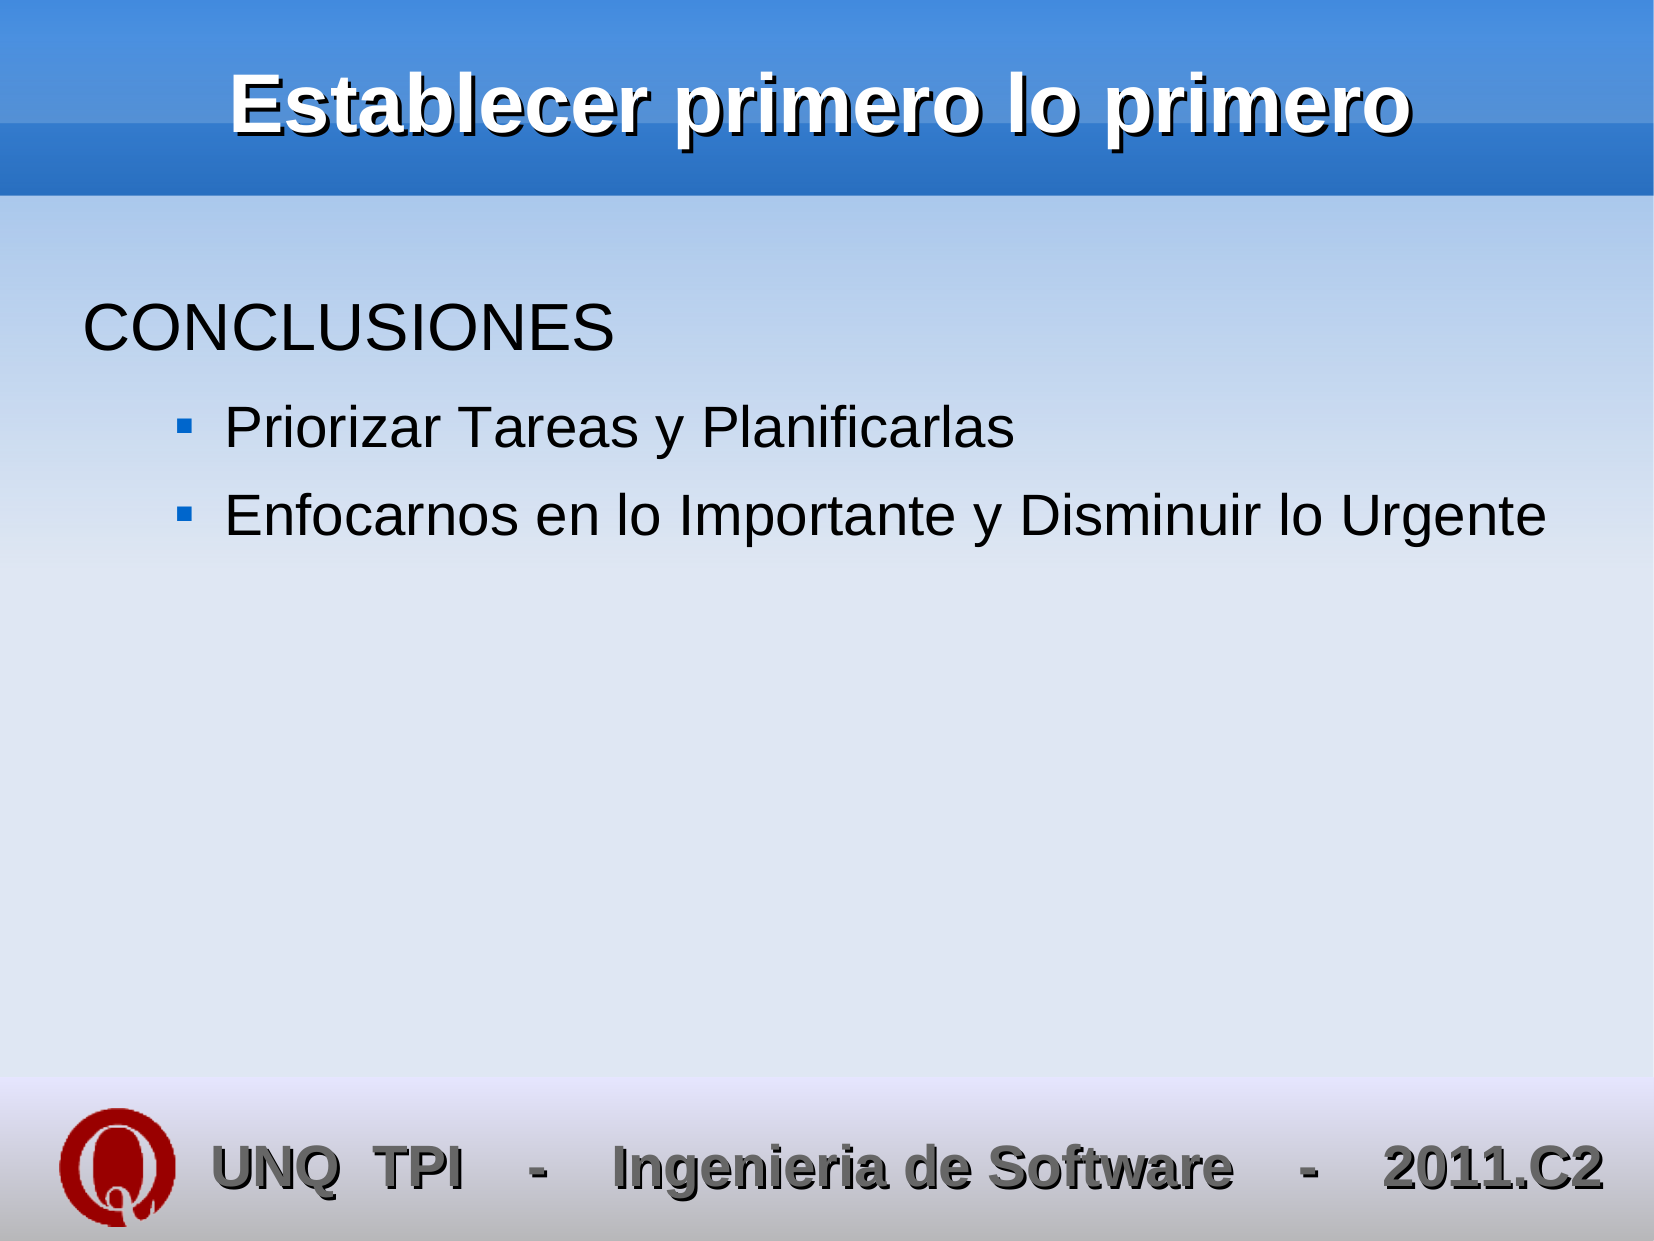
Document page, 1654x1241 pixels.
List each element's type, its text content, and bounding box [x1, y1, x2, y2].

picture [0, 0, 1654, 1077]
list CONCLUSIONES Priorizar Tareas y Planificarlas Enfocarnos en lo Importante y Disminuir lo Urgente [82, 290, 1571, 1077]
picture [59, 1108, 178, 1227]
title Establecer primero lo primero [76, 0, 1566, 208]
title UNQ TPI - Ingenieria de Software - 2011.C2 [0, 1077, 1654, 1241]
